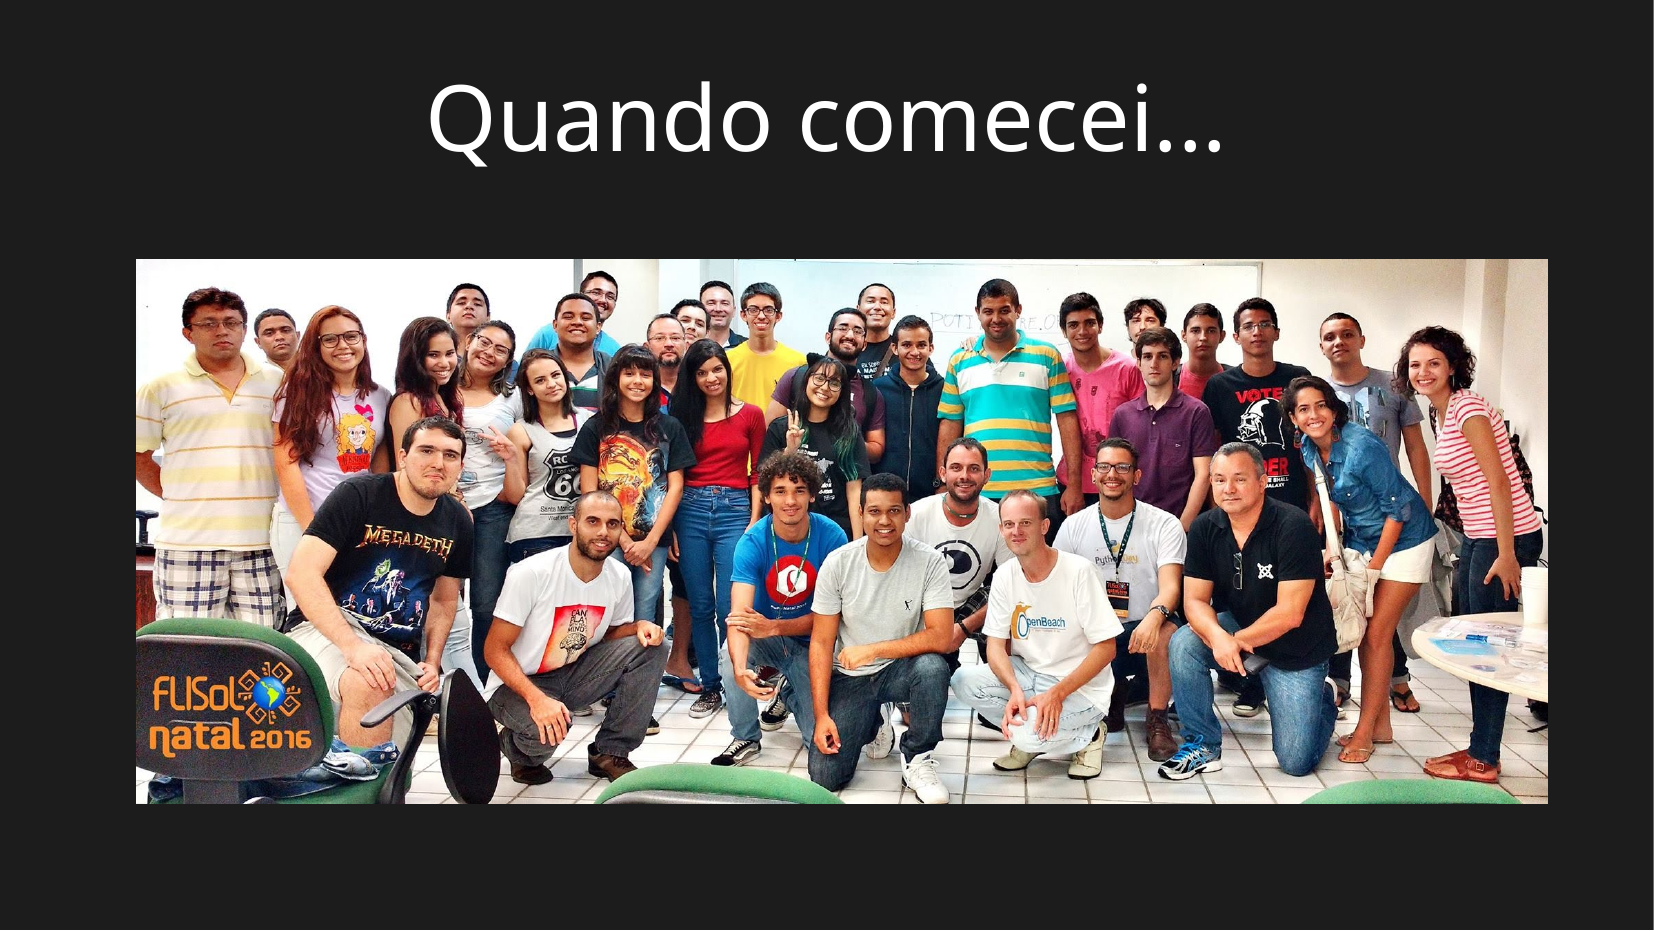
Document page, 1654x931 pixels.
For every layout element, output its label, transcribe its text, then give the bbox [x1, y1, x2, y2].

text_box Quando comecei... [82, 37, 1571, 193]
picture [136, 259, 1548, 804]
